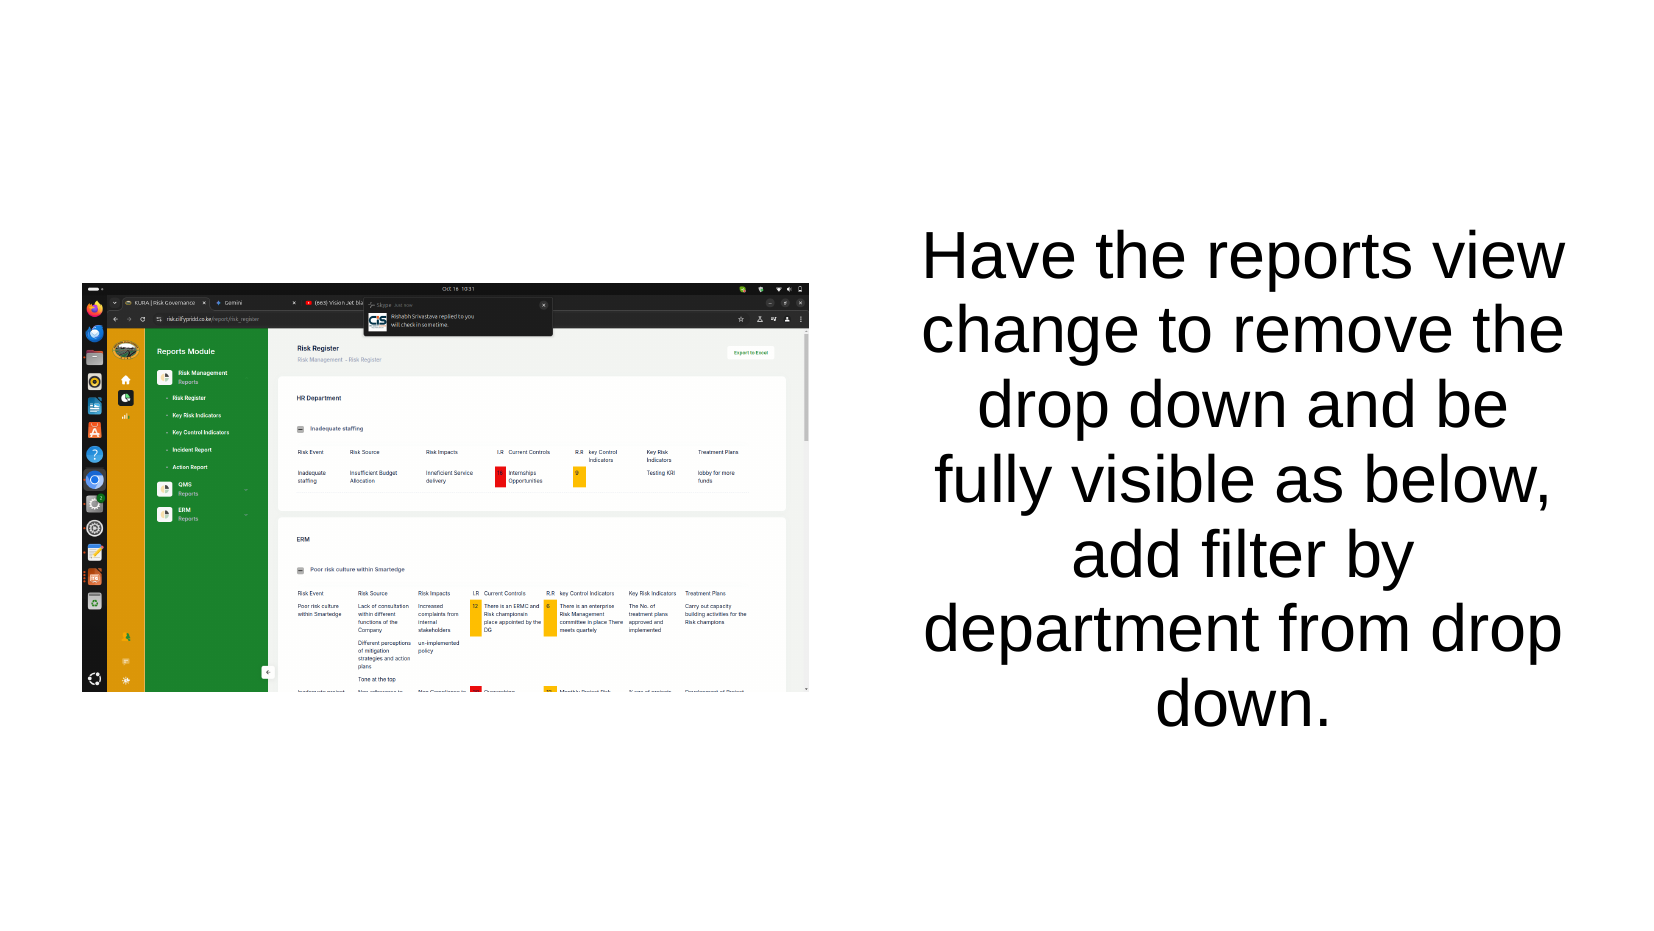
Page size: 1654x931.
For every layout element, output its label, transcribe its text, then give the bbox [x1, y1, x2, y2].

picture [82, 283, 809, 692]
list Have the reports view change to remove the drop down and be fully visible as below, add filter by department from drop down. [845, 217, 1572, 758]
